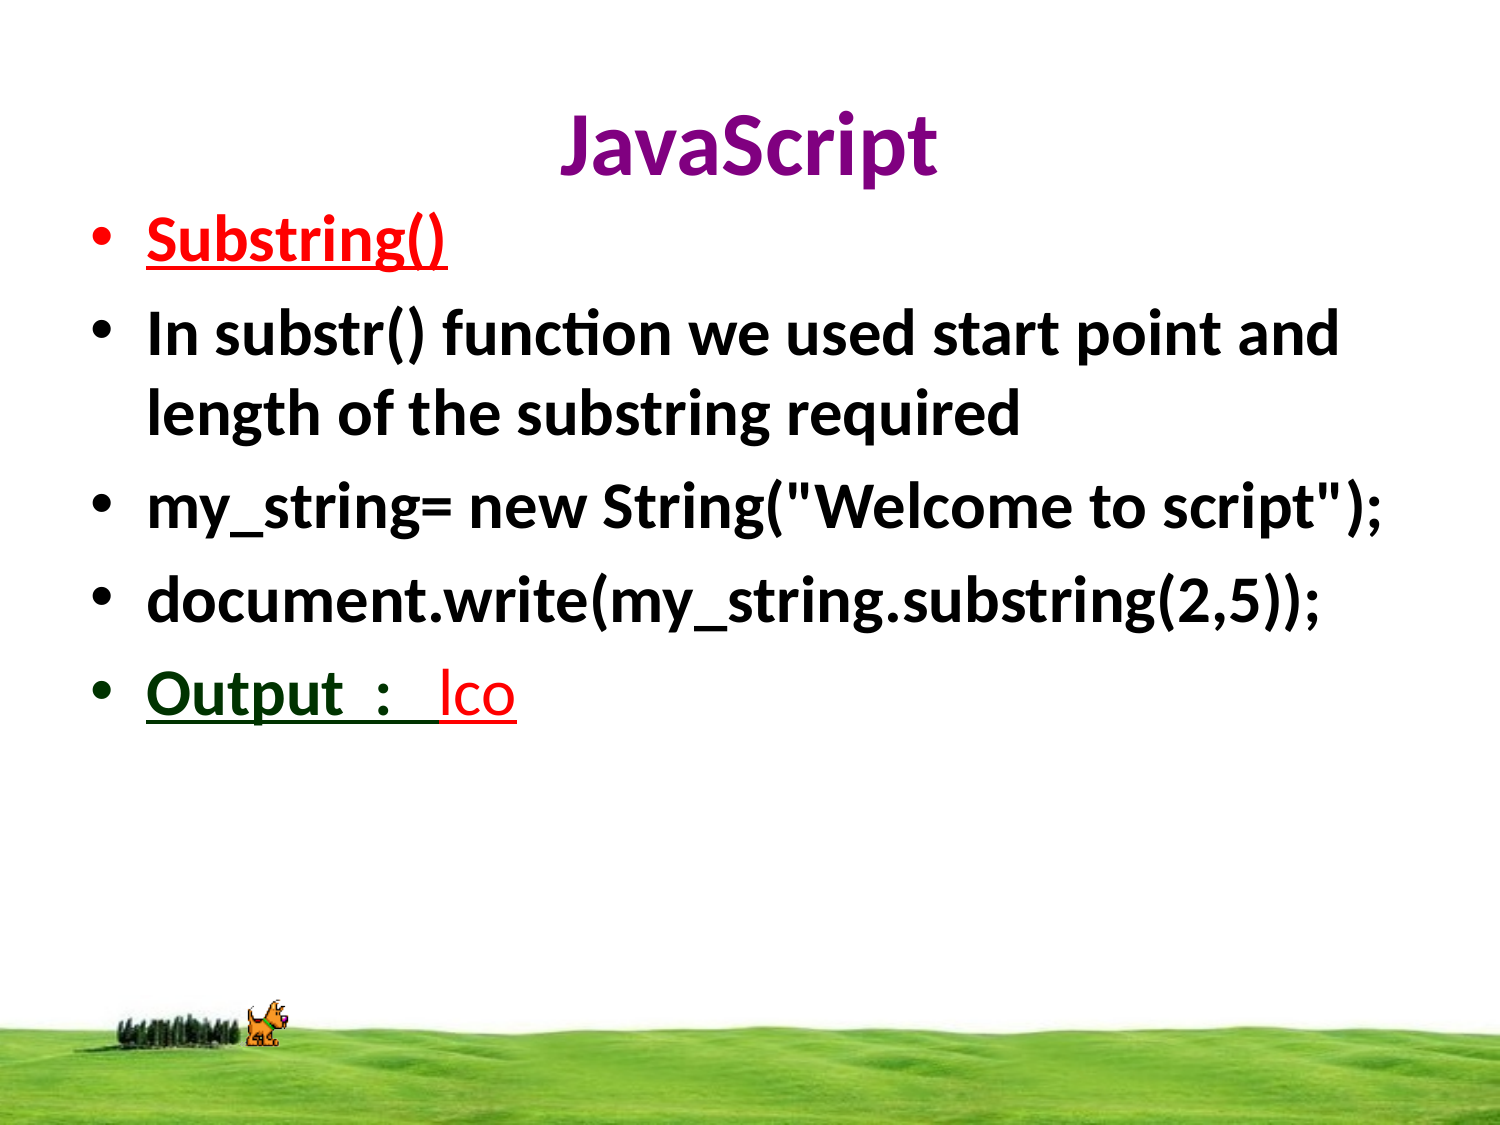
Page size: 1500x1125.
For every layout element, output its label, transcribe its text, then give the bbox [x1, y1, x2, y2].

picture [0, 995, 1500, 1125]
list Substring() In substr() function we used start point and length of the substring required my_string= new String("Welcome to script"); document.write(my_string.substring(2,5)); Output : lco [75, 187, 1413, 975]
title JavaScript [75, 45, 1425, 233]
